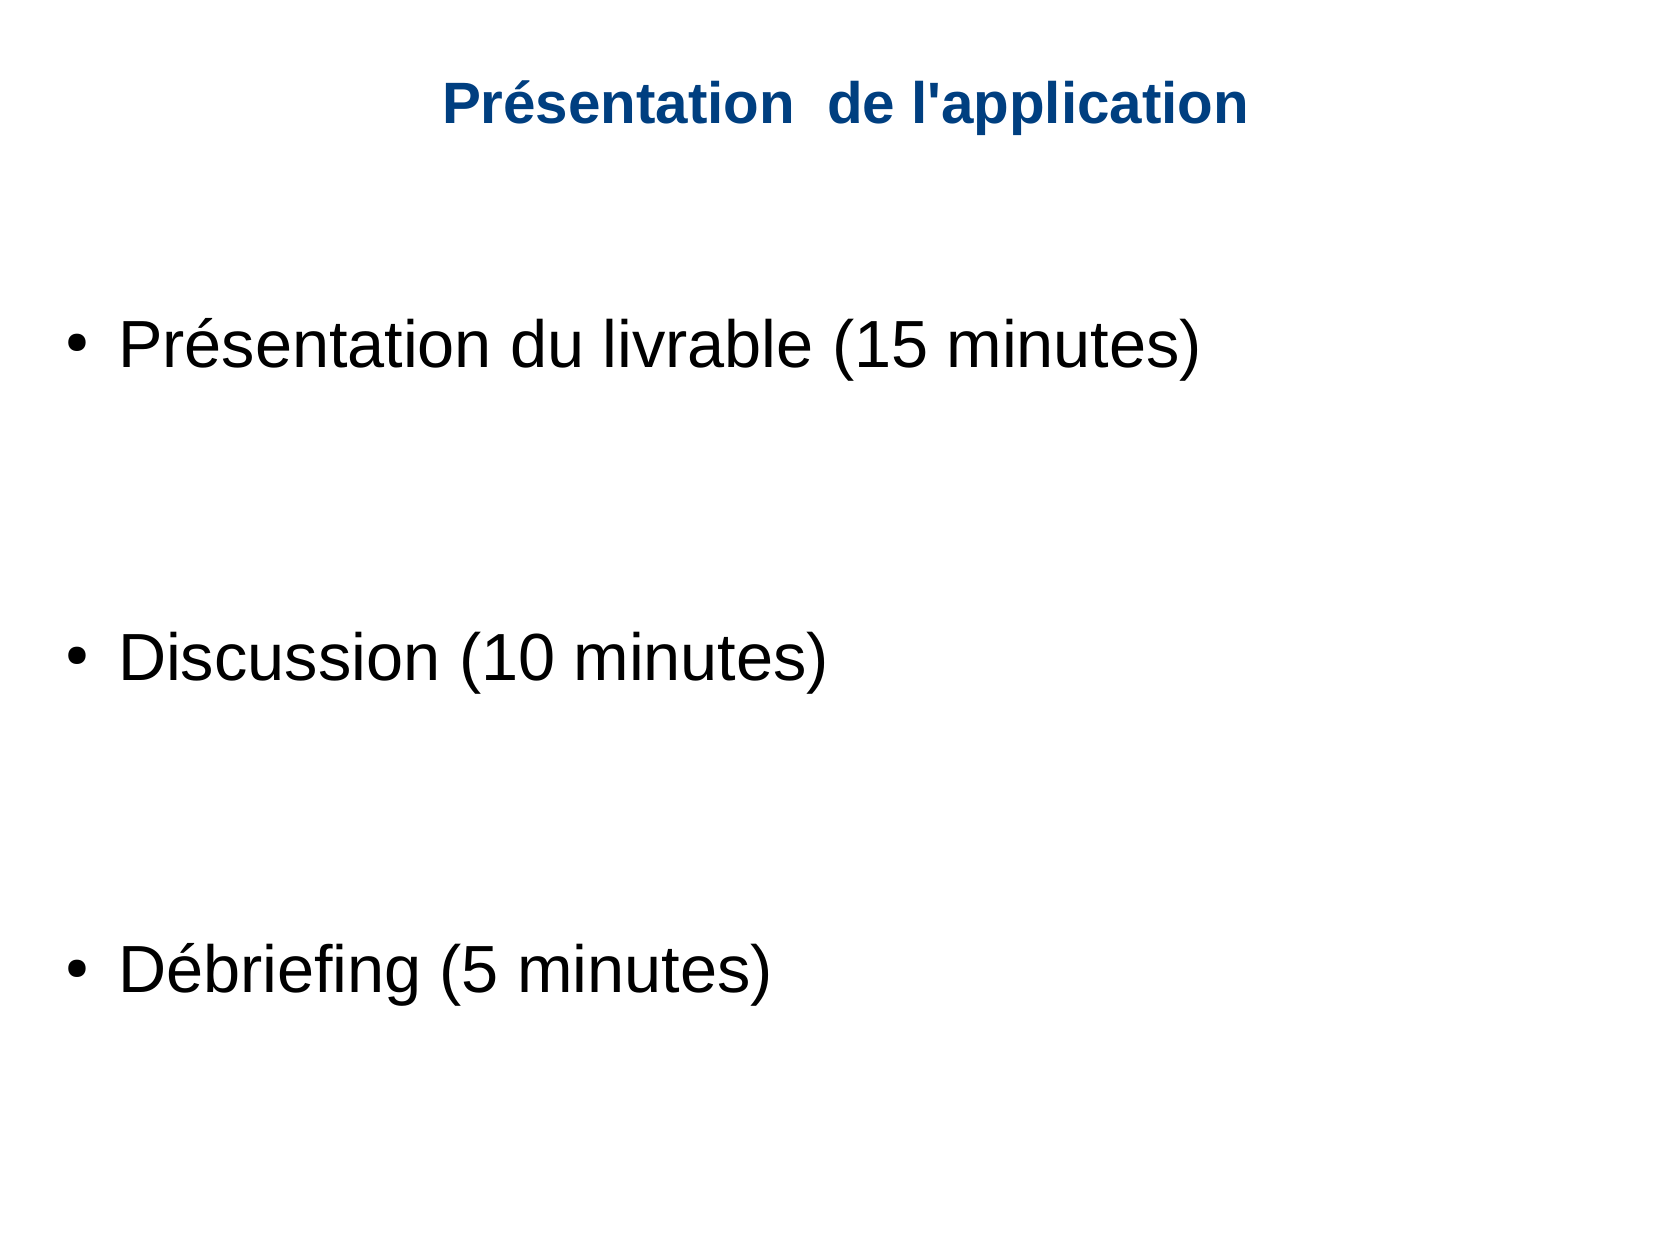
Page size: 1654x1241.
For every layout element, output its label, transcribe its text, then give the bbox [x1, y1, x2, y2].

title Présentation de l'application [106, 29, 1565, 178]
list Présentation du livrable (15 minutes) Discussion (10 minutes) Débriefing (5 minutes) [47, 202, 1625, 1182]
